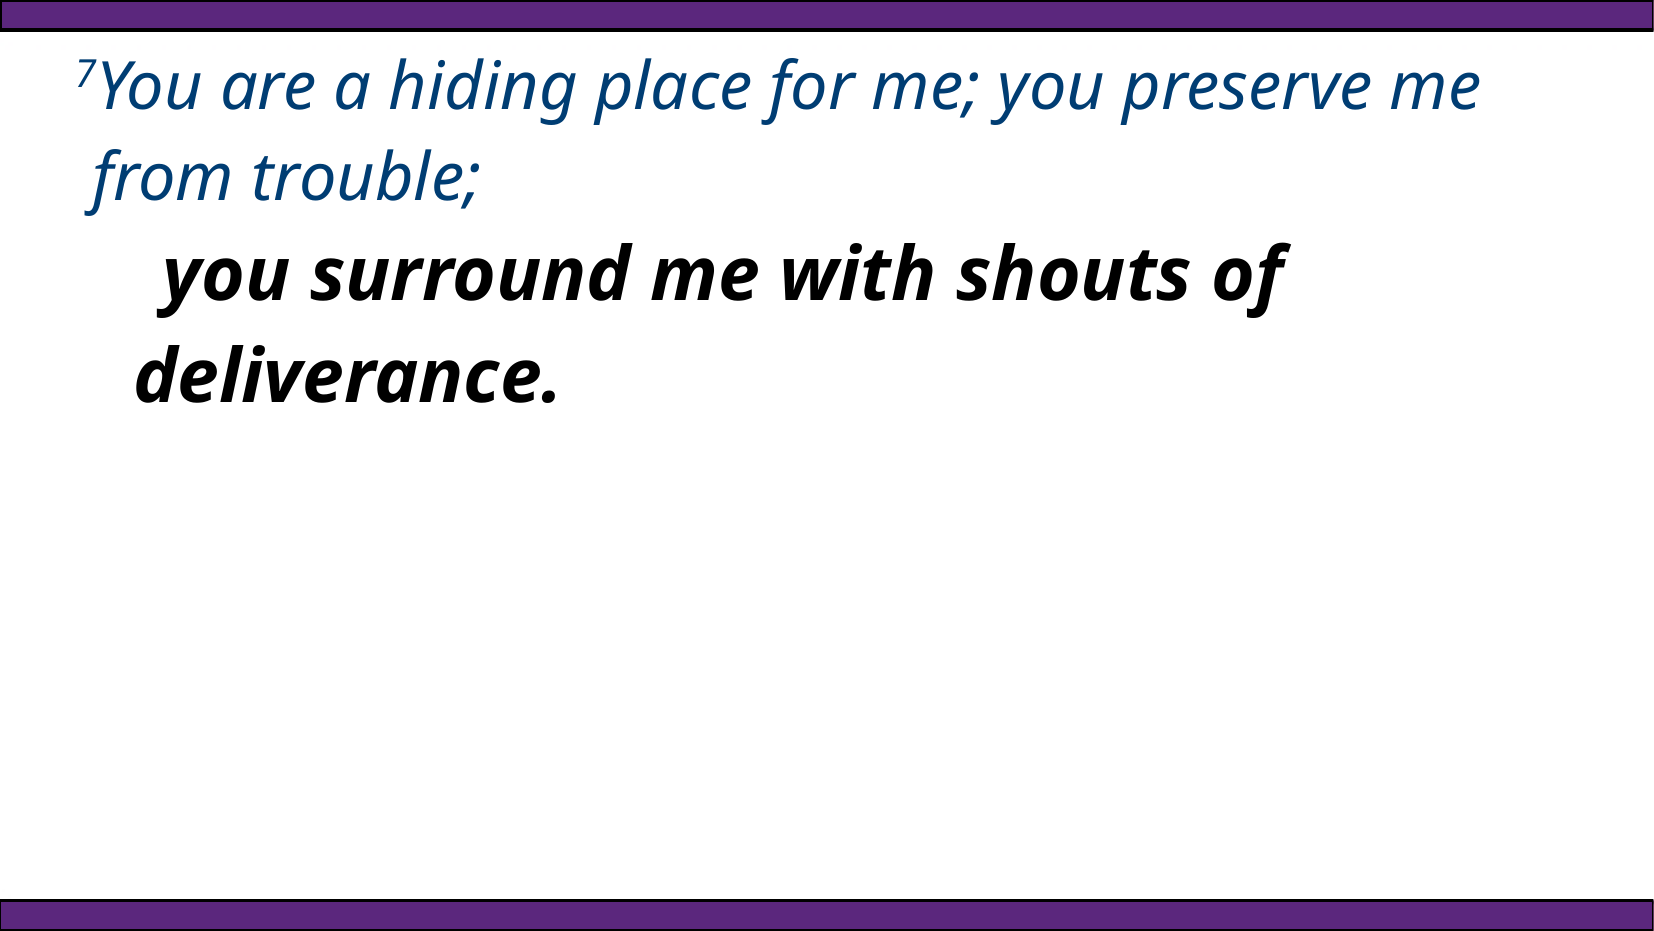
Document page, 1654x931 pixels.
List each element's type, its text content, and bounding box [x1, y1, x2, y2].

text_box 7You are a hiding place for me; you preserve me from trouble; you surround me with shouts of deliverance. [60, 30, 1591, 423]
picture [0, 31, 1654, 900]
text_box [0, 0, 1654, 31]
text_box [0, 900, 1654, 931]
